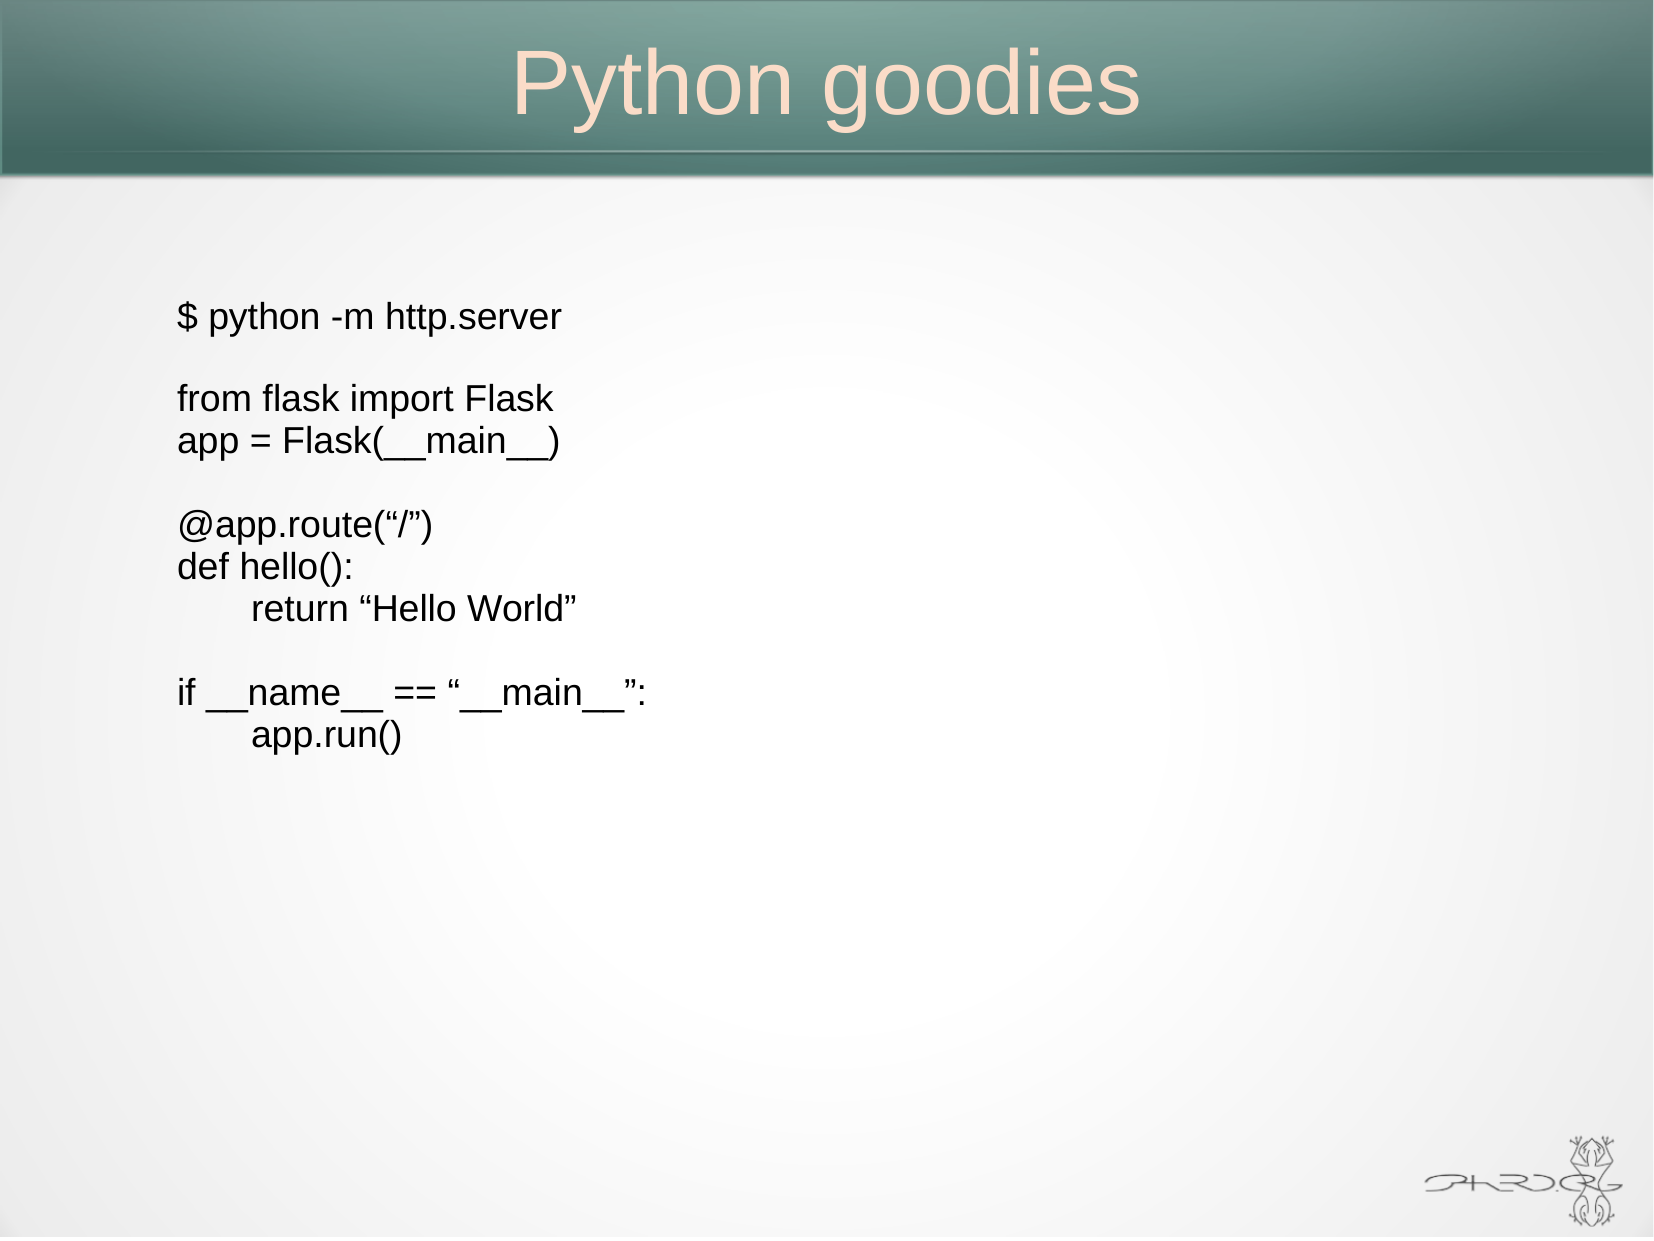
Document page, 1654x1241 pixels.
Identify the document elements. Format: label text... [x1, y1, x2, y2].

text_box from flask import Flask app = Flask(__main__) @app.route(“/”) def hello(): return “Hello World” if __name__ == “__main__”: app.run() [177, 377, 648, 756]
text_box $ python -m http.server [177, 295, 563, 377]
picture [0, 0, 1654, 1237]
title Python goodies [82, 11, 1571, 154]
